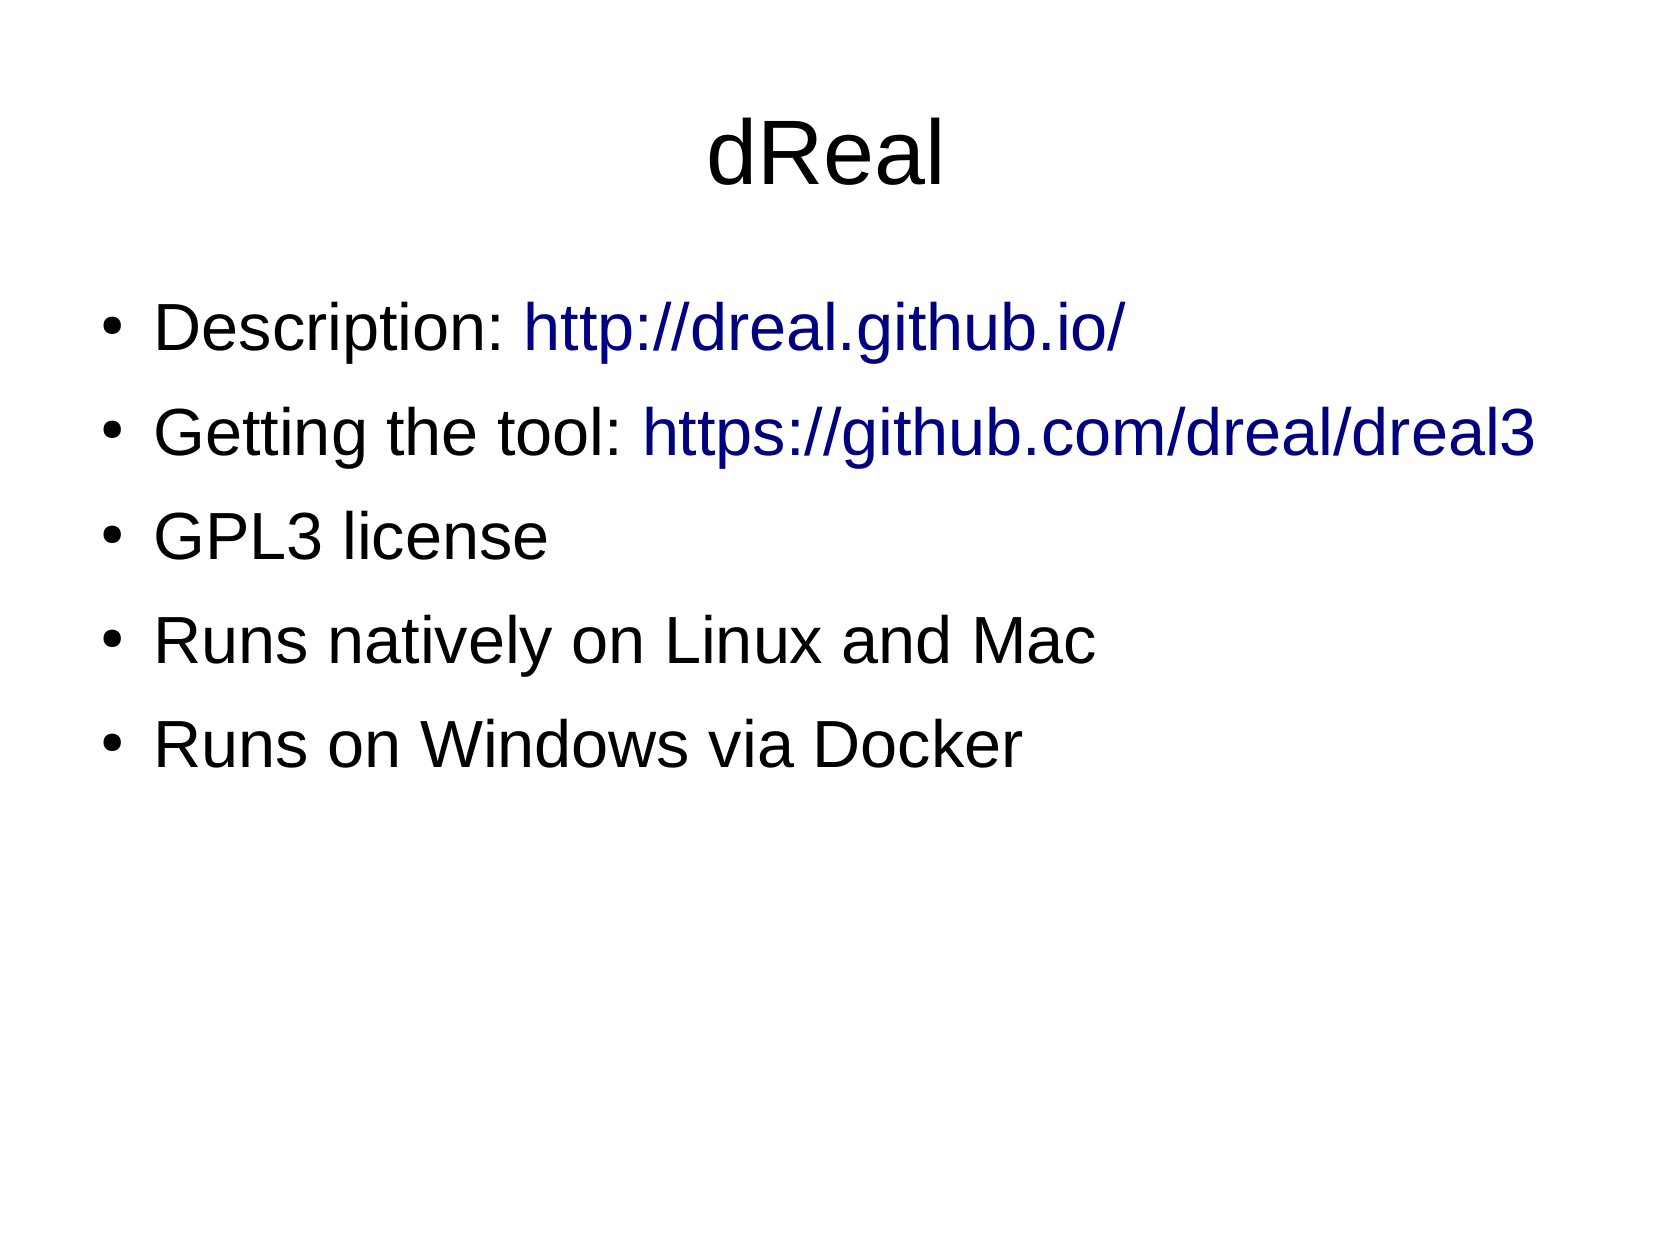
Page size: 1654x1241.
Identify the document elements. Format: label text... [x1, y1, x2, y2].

list Description: http://dreal.github.io/ Getting the tool: https://github.com/dreal/dreal3 GPL3 license Runs natively on Linux and Mac Runs on Windows via Docker [82, 290, 1571, 1010]
title dReal [82, 49, 1571, 257]
